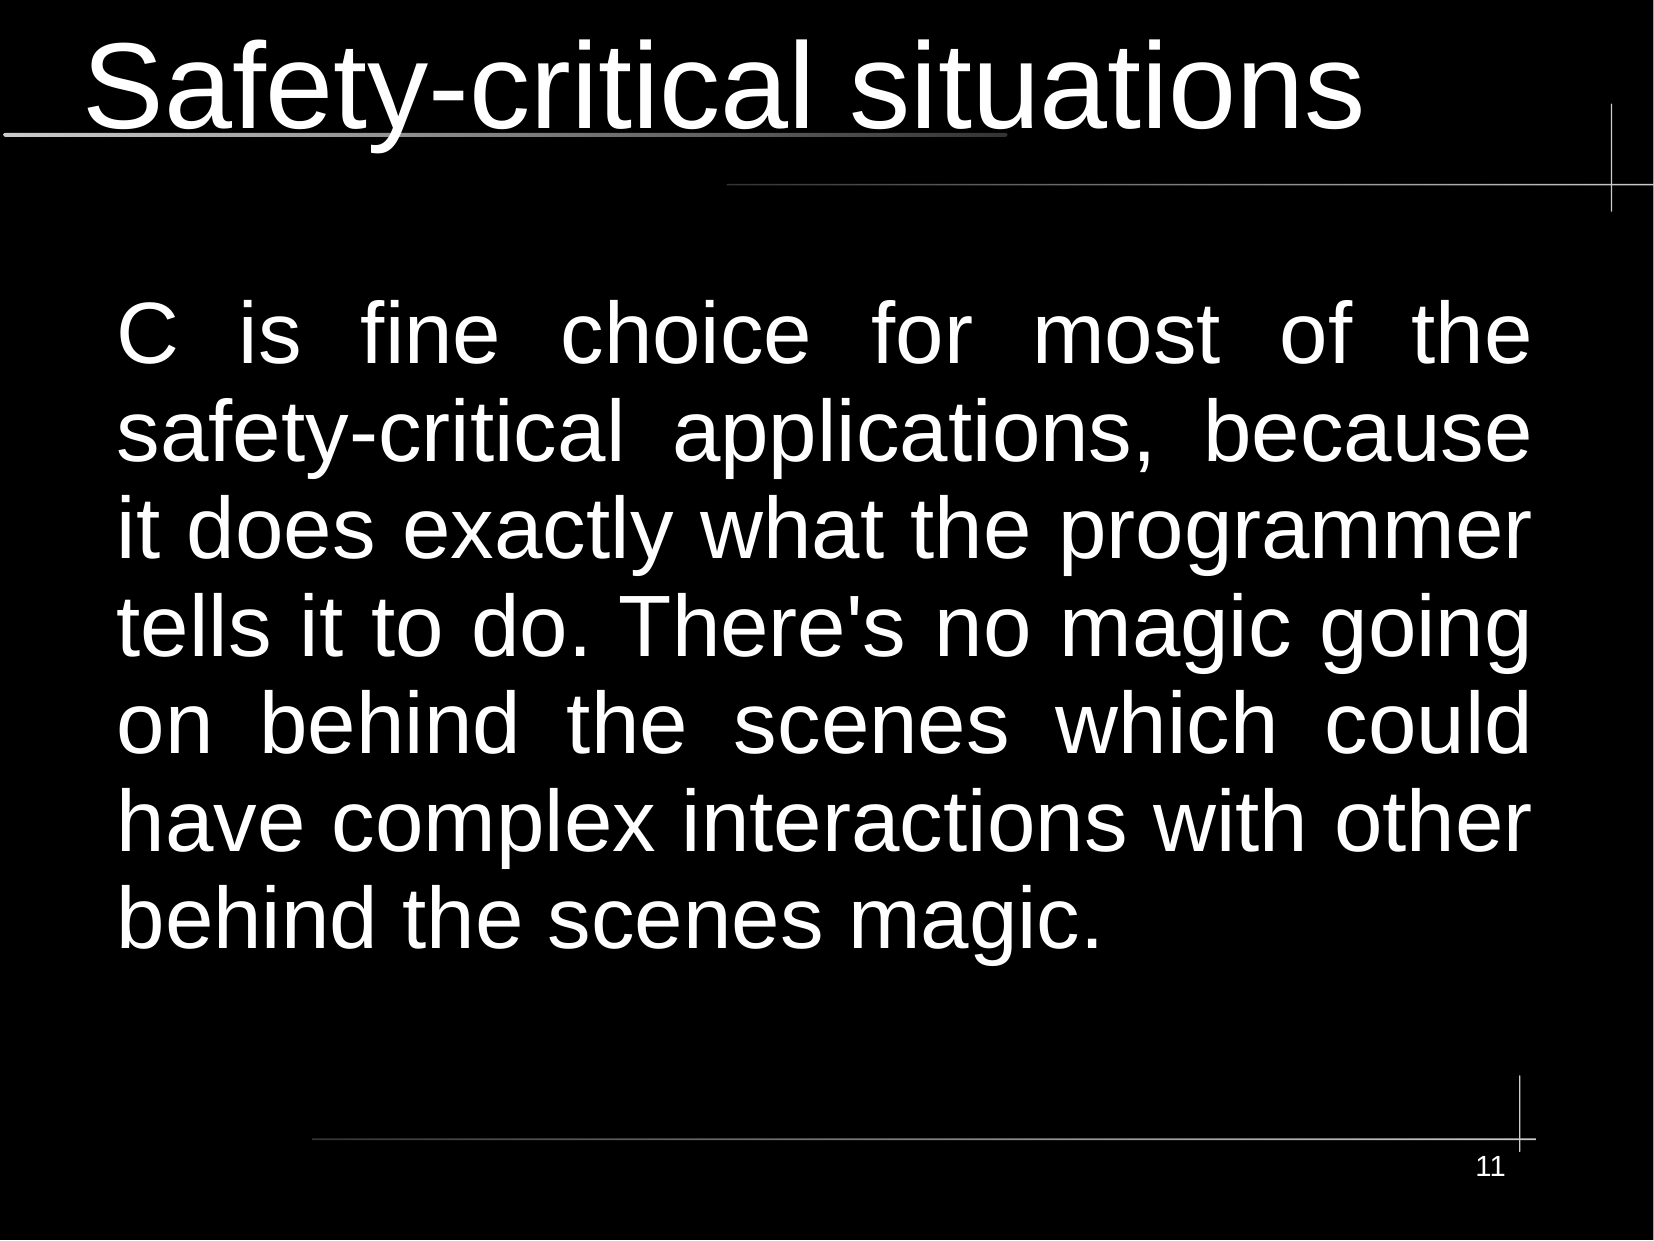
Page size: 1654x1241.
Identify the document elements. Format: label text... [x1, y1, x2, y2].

list C is fine choice for most of the safety-critical applications, because it does exactly what the programmer tells it to do. There's no magic going on behind the scenes which could have complex interactions with other behind the scenes magic. [47, 284, 1536, 1004]
title Safety-critical situations [23, 15, 1589, 158]
